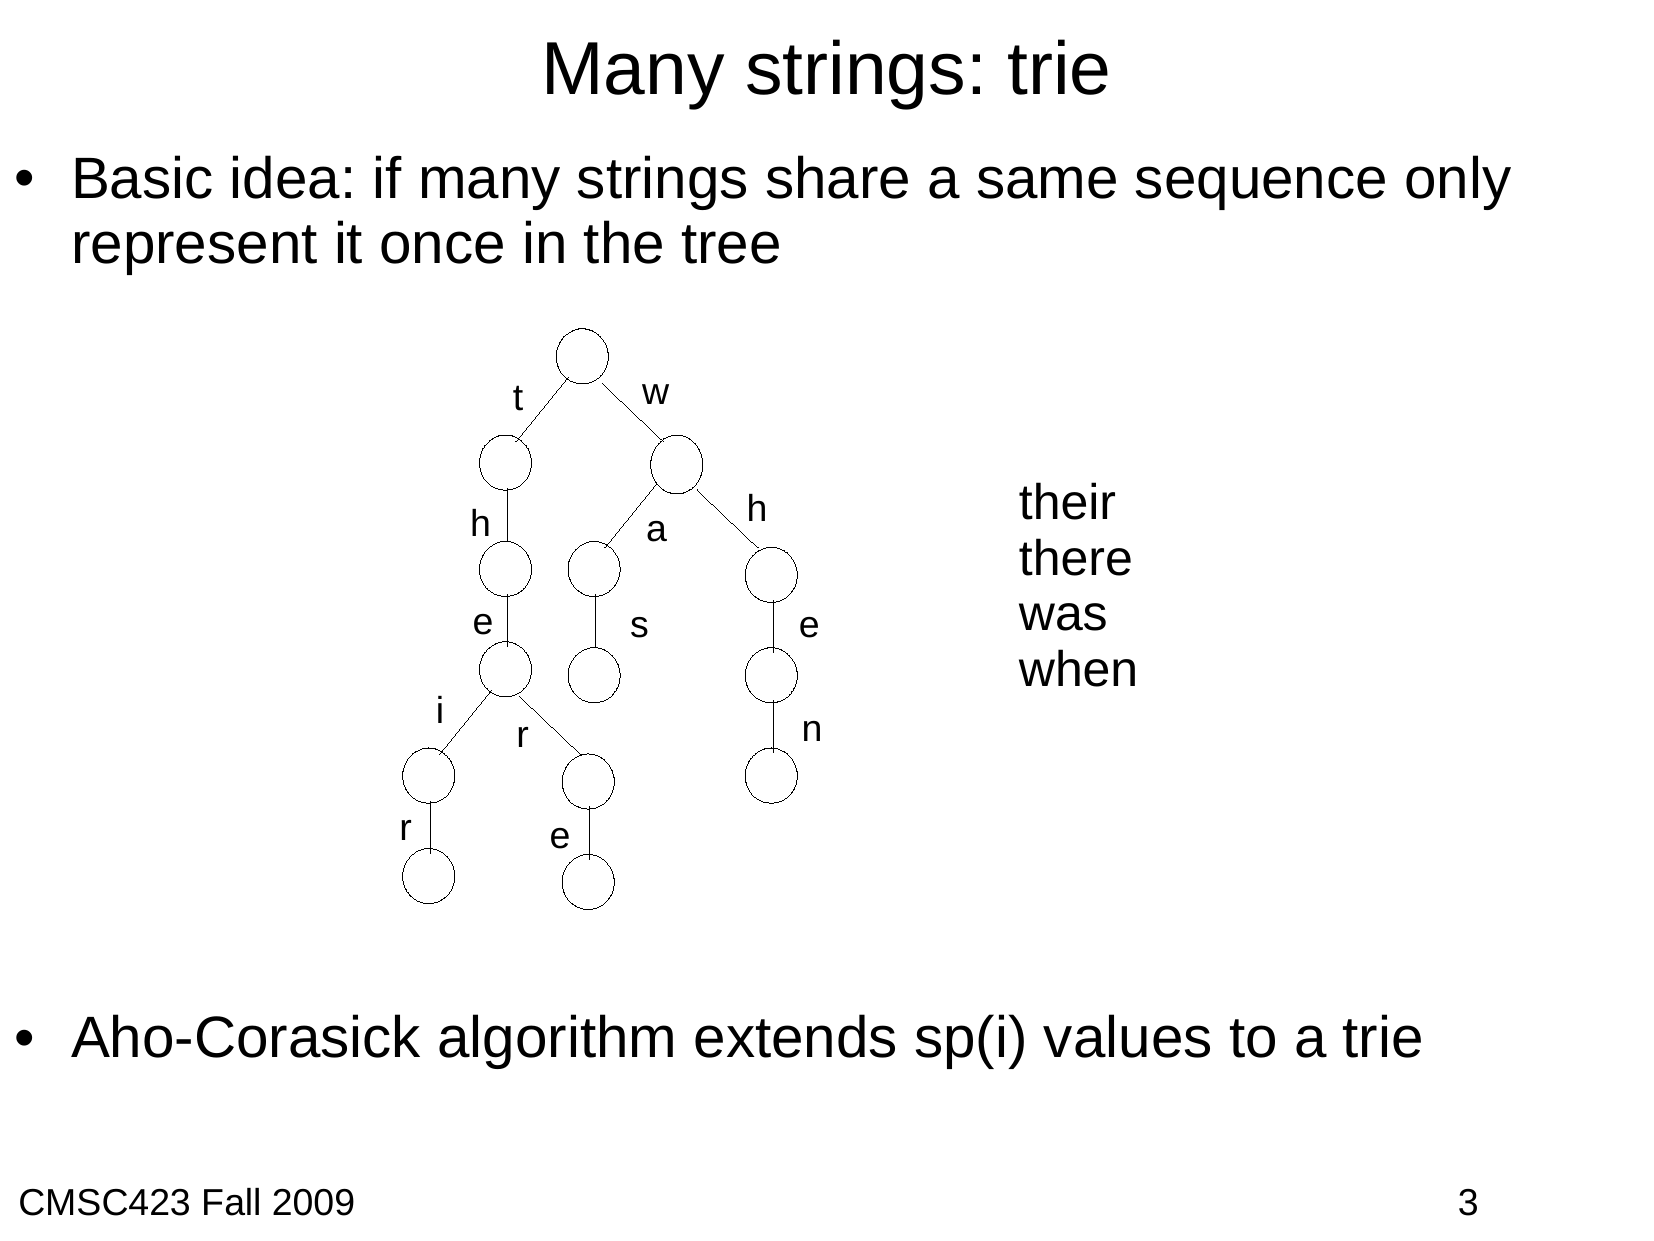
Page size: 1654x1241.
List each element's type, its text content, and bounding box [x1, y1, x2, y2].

list Basic idea: if many strings share a same sequence only represent it once in the tree Aho-Corasick algorithm extends sp(i) values to a trie [0, 137, 1654, 1241]
text_box h [731, 479, 783, 537]
text_box w [627, 363, 684, 421]
text_box a [631, 499, 682, 557]
text_box e [534, 807, 586, 865]
text_box e [783, 596, 835, 654]
text_box s [615, 596, 664, 654]
text_box n [786, 700, 838, 758]
text_box i [421, 682, 459, 740]
text_box their there was when [1004, 466, 1154, 705]
text_box r [384, 798, 427, 856]
text_box t [498, 368, 539, 426]
text_box r [501, 706, 544, 764]
title Many strings: trie [0, 10, 1654, 127]
text_box h [455, 494, 506, 552]
text_box e [458, 593, 509, 650]
